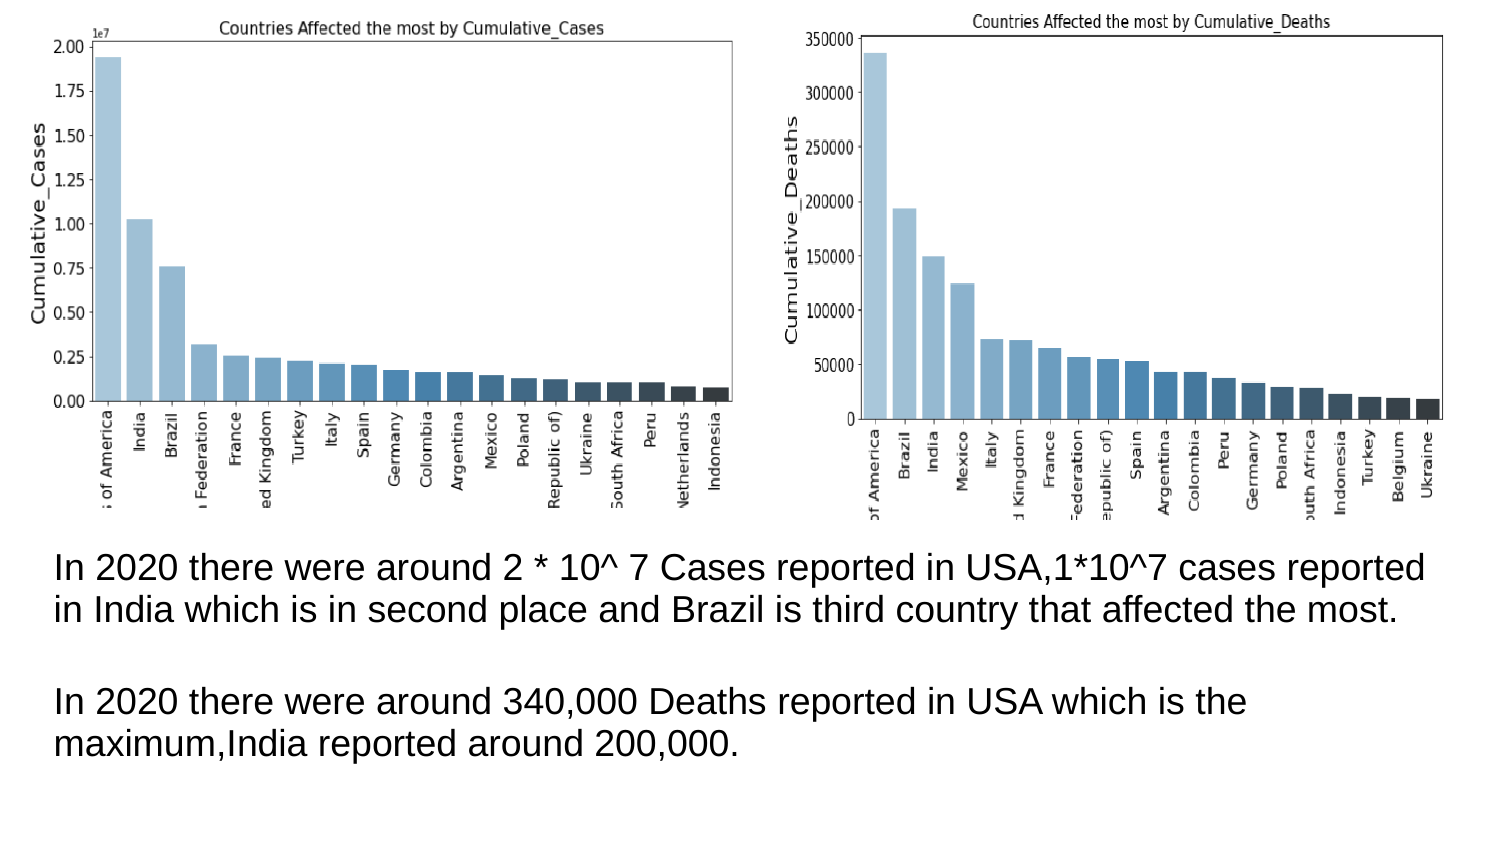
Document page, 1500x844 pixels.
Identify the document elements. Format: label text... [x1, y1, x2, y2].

picture [11, 16, 745, 508]
text_box In 2020 there were around 2 * 10^ 7 Cases reported in USA,1*10^7 cases reported in India which is in second place and Brazil is third country that affected the most. [38, 539, 1469, 680]
text_box In 2020 there were around 340,000 Deaths reported in USA which is the maximum,India reported around 200,000. [38, 673, 1465, 773]
picture [755, 10, 1453, 520]
